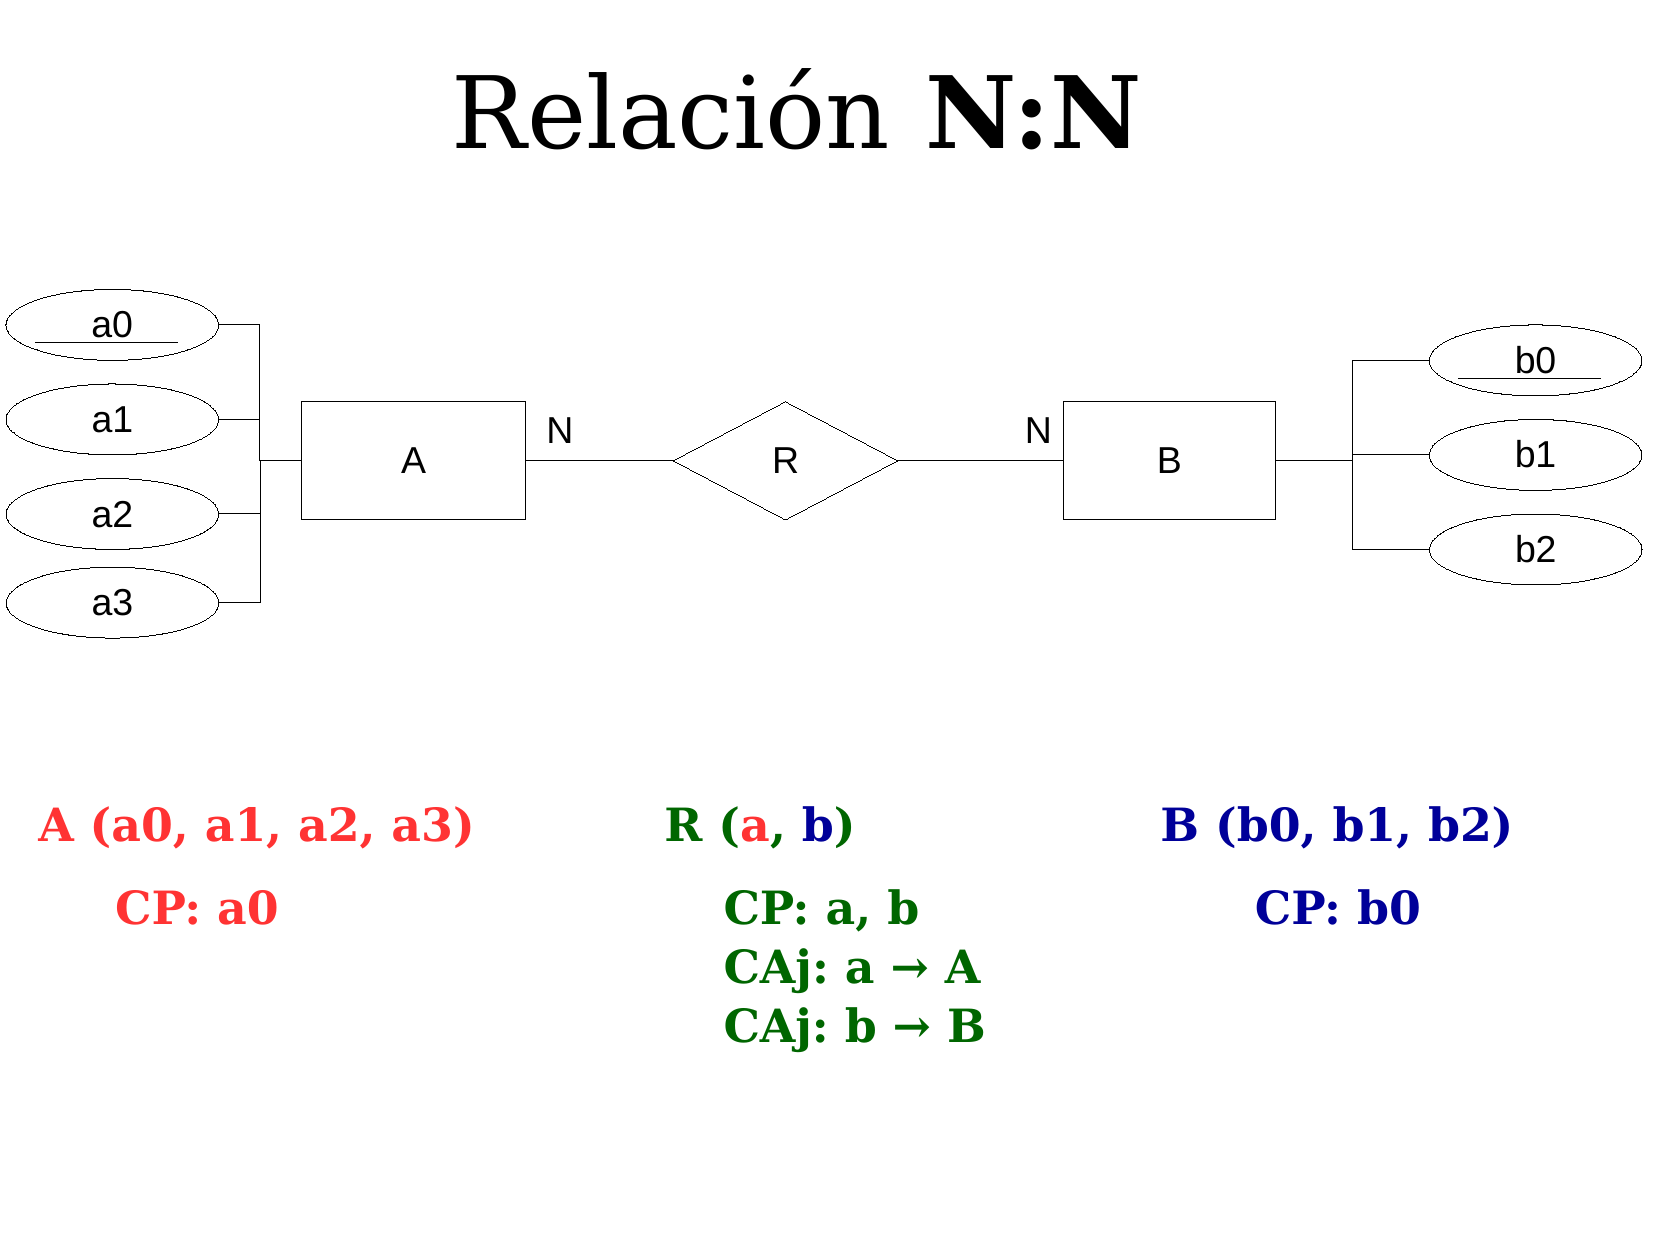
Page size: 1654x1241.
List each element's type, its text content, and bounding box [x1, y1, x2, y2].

text_box N [531, 401, 589, 459]
text_box a0 [5, 289, 219, 361]
text_box b2 [1429, 514, 1643, 585]
text_box CP: a0 [100, 874, 359, 958]
text_box R [673, 401, 898, 520]
text_box CP: b0 [1240, 874, 1502, 958]
text_box A (a0, a1, a2, a3) [23, 791, 622, 875]
text_box CAj: b → B [708, 992, 1017, 1076]
text_box a2 [6, 478, 219, 550]
text_box B [1063, 401, 1276, 520]
text_box b1 [1429, 419, 1642, 491]
text_box CAj: a → A [708, 933, 1012, 992]
text_box a3 [6, 567, 219, 639]
text_box N [1009, 401, 1067, 459]
text_box A [301, 401, 526, 520]
text_box b0 [1429, 324, 1642, 396]
text_box a1 [6, 383, 219, 455]
text_box Relación N:N [437, 47, 1157, 180]
text_box R (a, b) [649, 791, 934, 875]
text_box CP: a, b [708, 874, 967, 933]
text_box B (b0, b1, b2) [1145, 791, 1645, 875]
